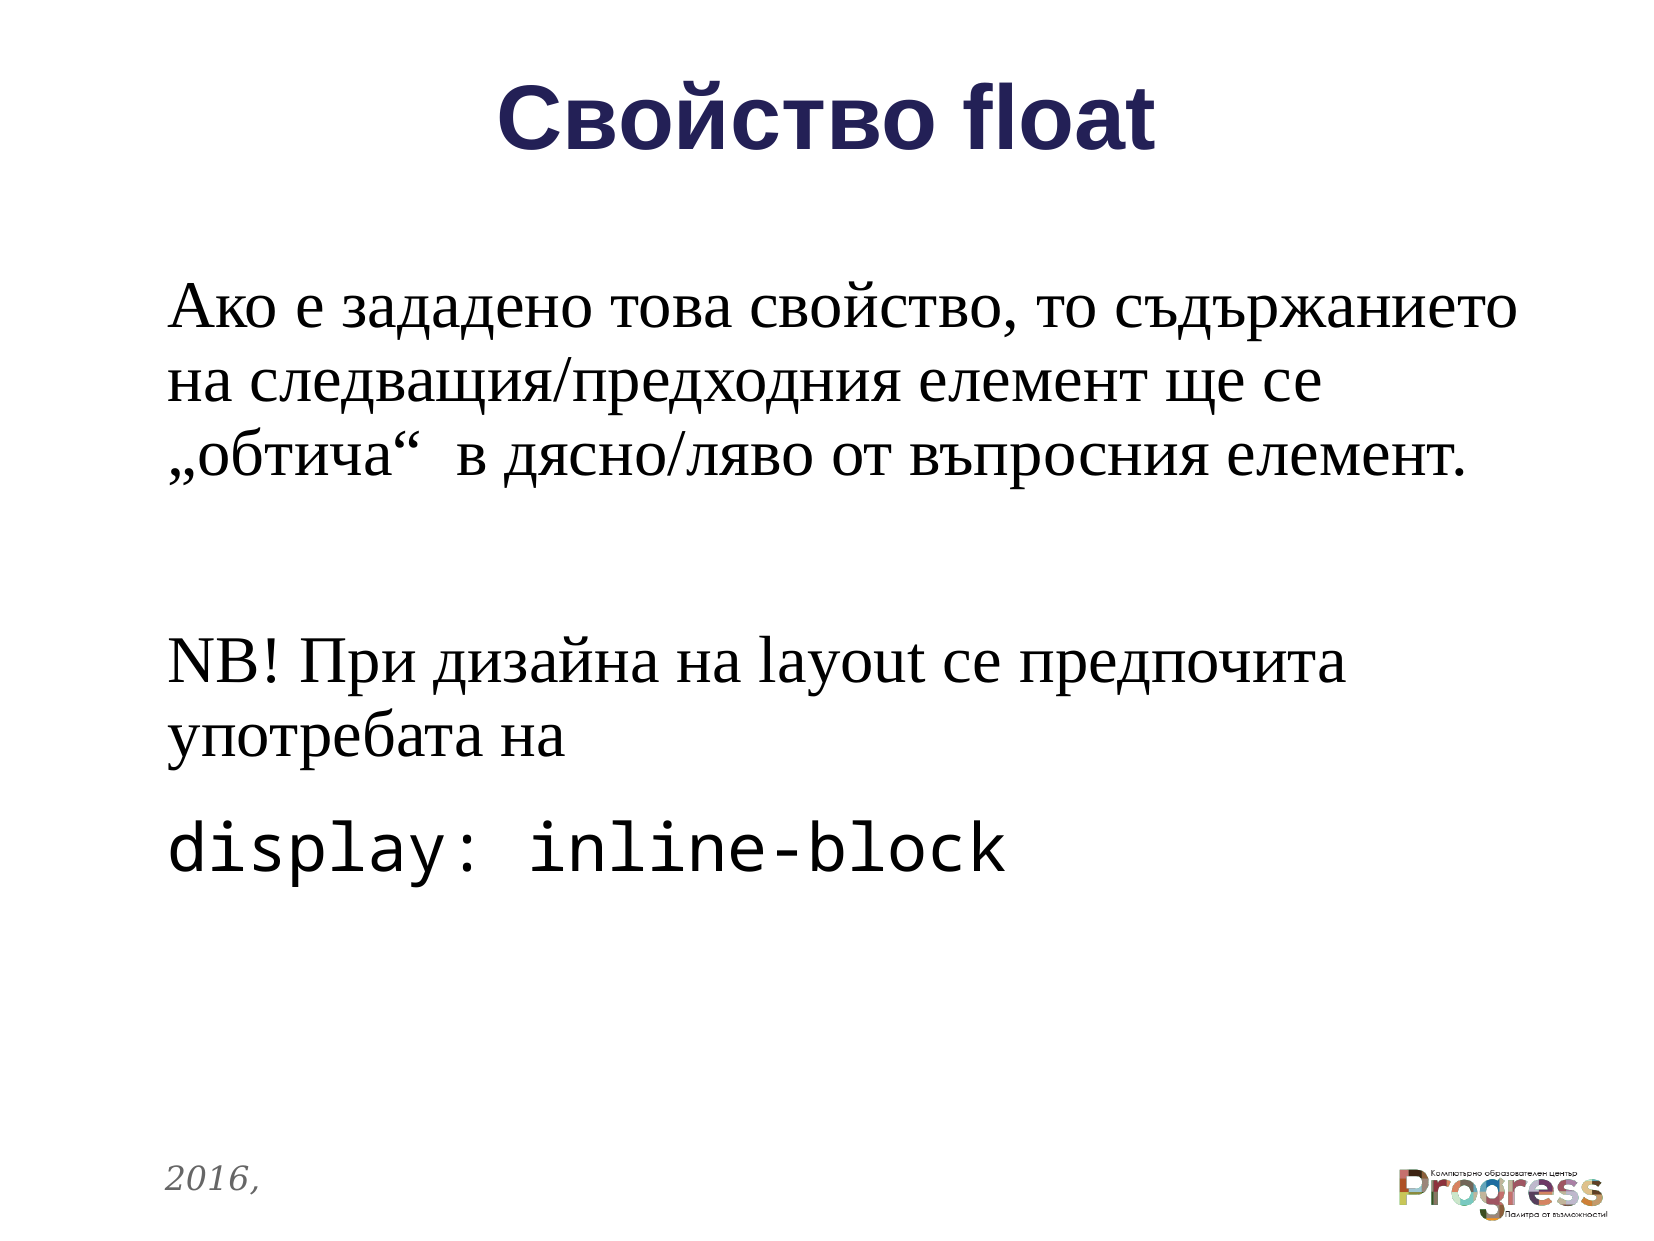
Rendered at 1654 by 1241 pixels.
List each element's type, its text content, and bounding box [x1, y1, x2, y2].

title Свойство float [82, 55, 1571, 181]
picture [1399, 1168, 1613, 1221]
text_box 2016, Ива Е. Попова [150, 1153, 586, 1201]
list Ако е зададено това свойство, то съдържанието на следващия/предходния елемент ще се „обтича“ в дясно/ляво от въпросния елемент. NB! При дизайна на layout се предпочита употребата на display: inline-block [150, 267, 1576, 1153]
